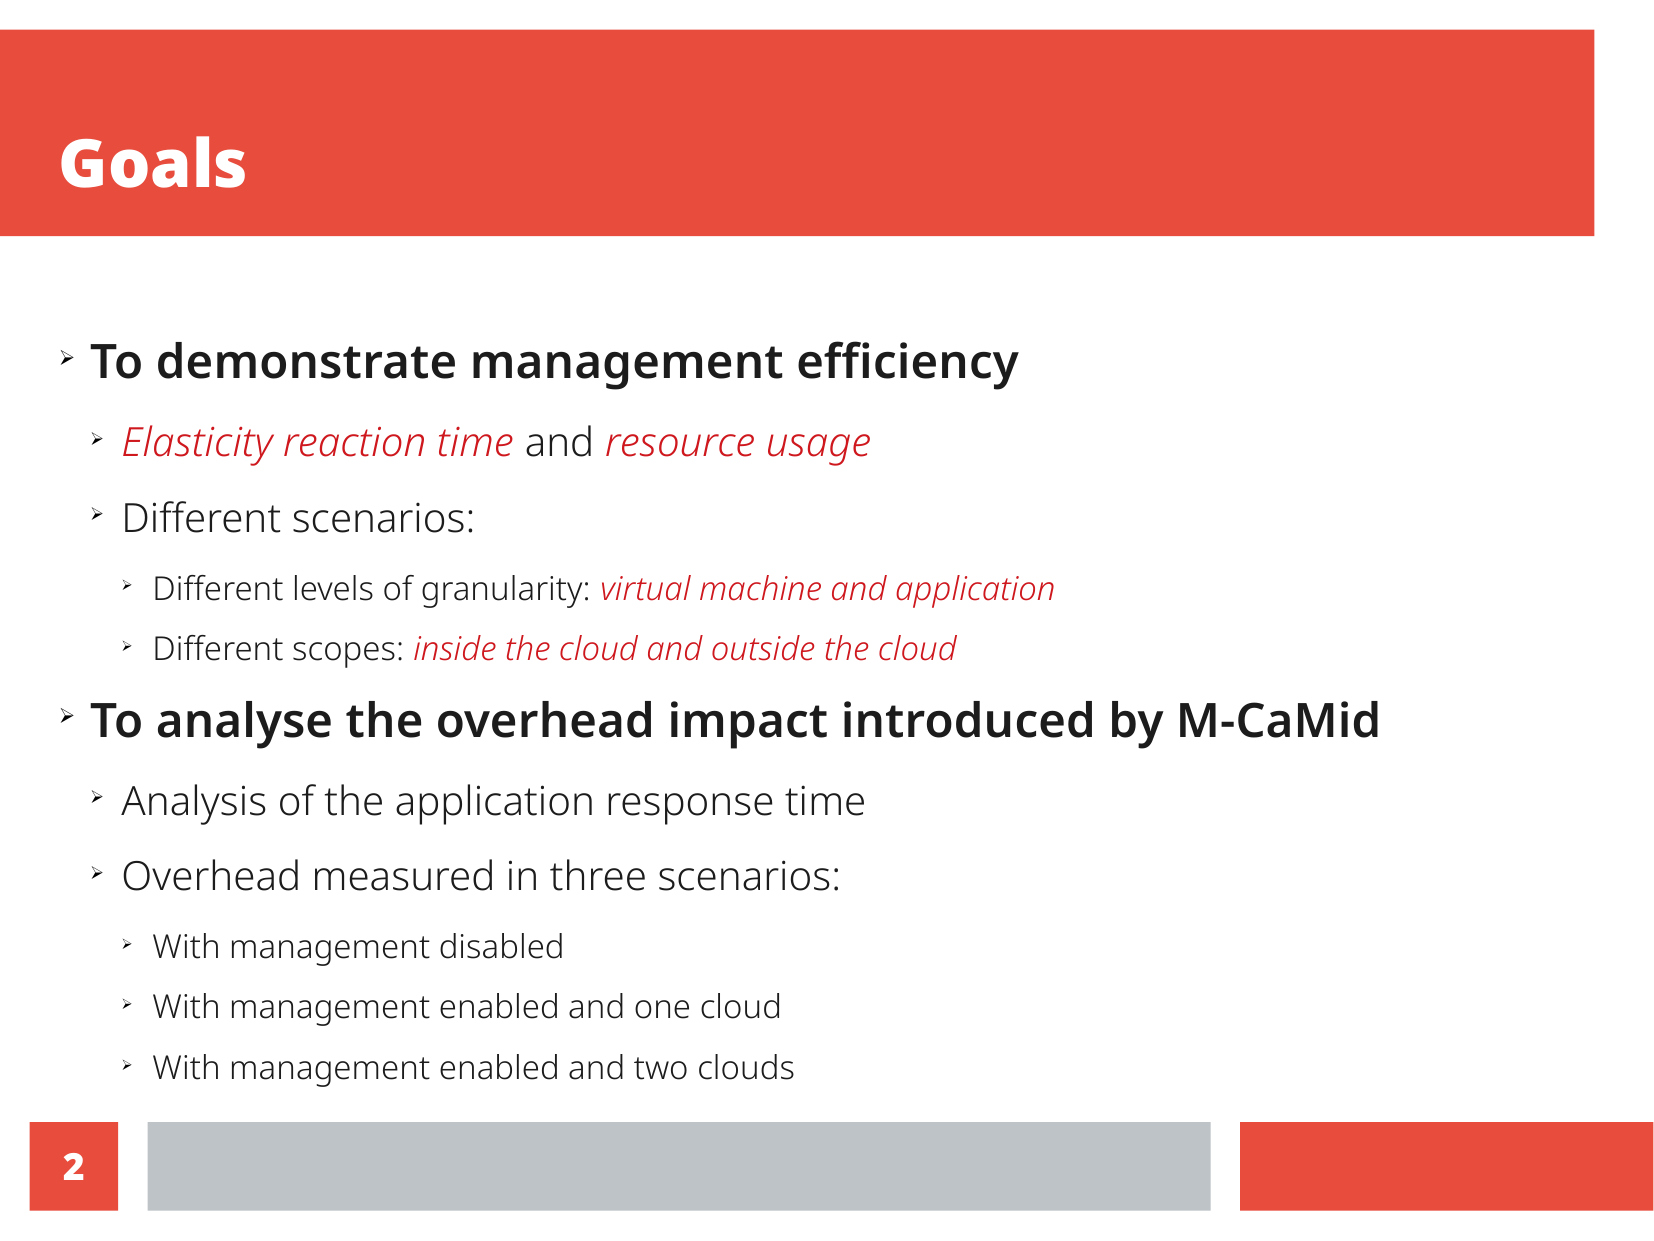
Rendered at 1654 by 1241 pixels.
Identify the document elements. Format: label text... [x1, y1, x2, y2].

title Goals [59, 59, 1595, 207]
list To demonstrate management efficiency Elasticity reaction time and resource usage Different scenarios: Different levels of granularity: virtual machine and application Different scopes: inside the cloud and outside the cloud To analyse the overhead impact introduced by M-CaMid Analysis of the application response time Overhead measured in three scenarios: With management disabled With management enabled and one cloud With management enabled and two clouds [59, 324, 1565, 1093]
